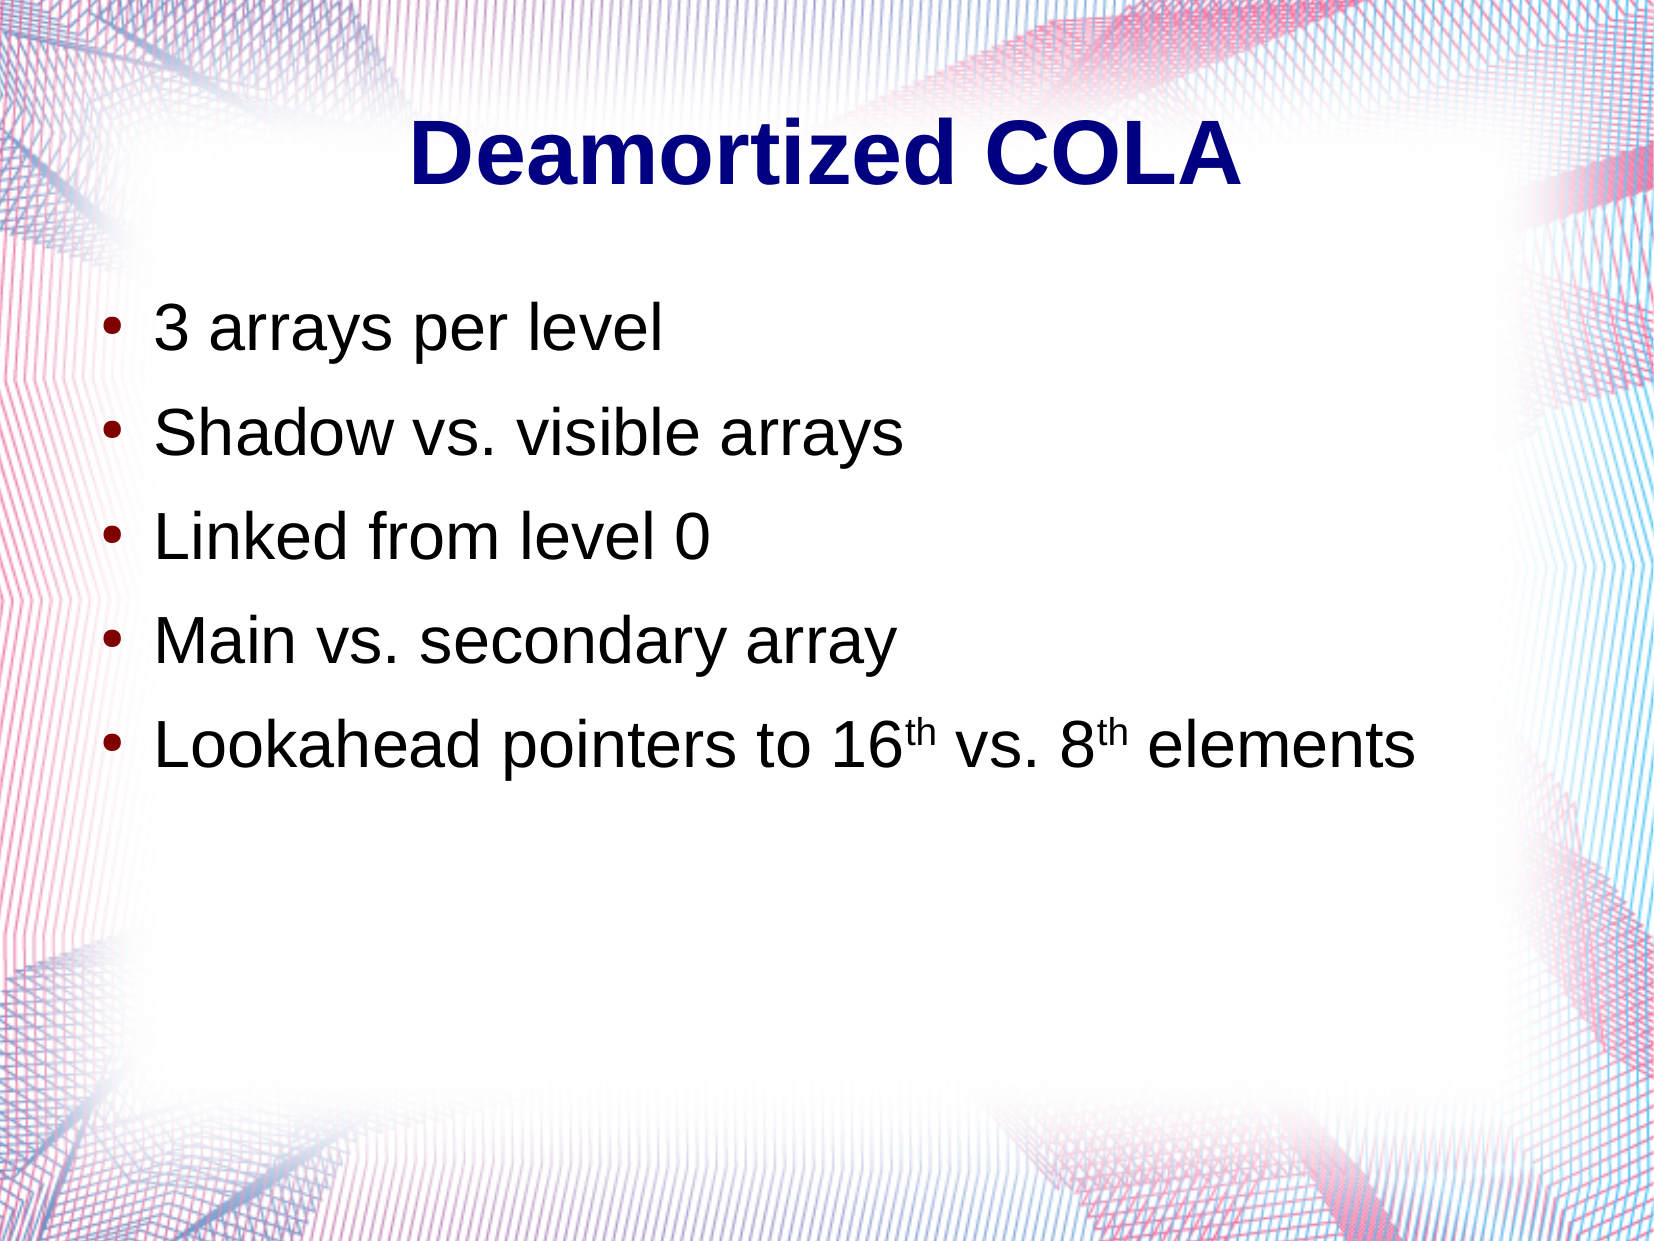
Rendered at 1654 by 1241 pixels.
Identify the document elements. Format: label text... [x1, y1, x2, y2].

list 3 arrays per level Shadow vs. visible arrays Linked from level 0 Main vs. secondary array Lookahead pointers to 16th vs. 8th elements [82, 290, 1571, 1109]
title Deamortized COLA [82, 49, 1571, 257]
picture [0, 0, 1654, 1241]
